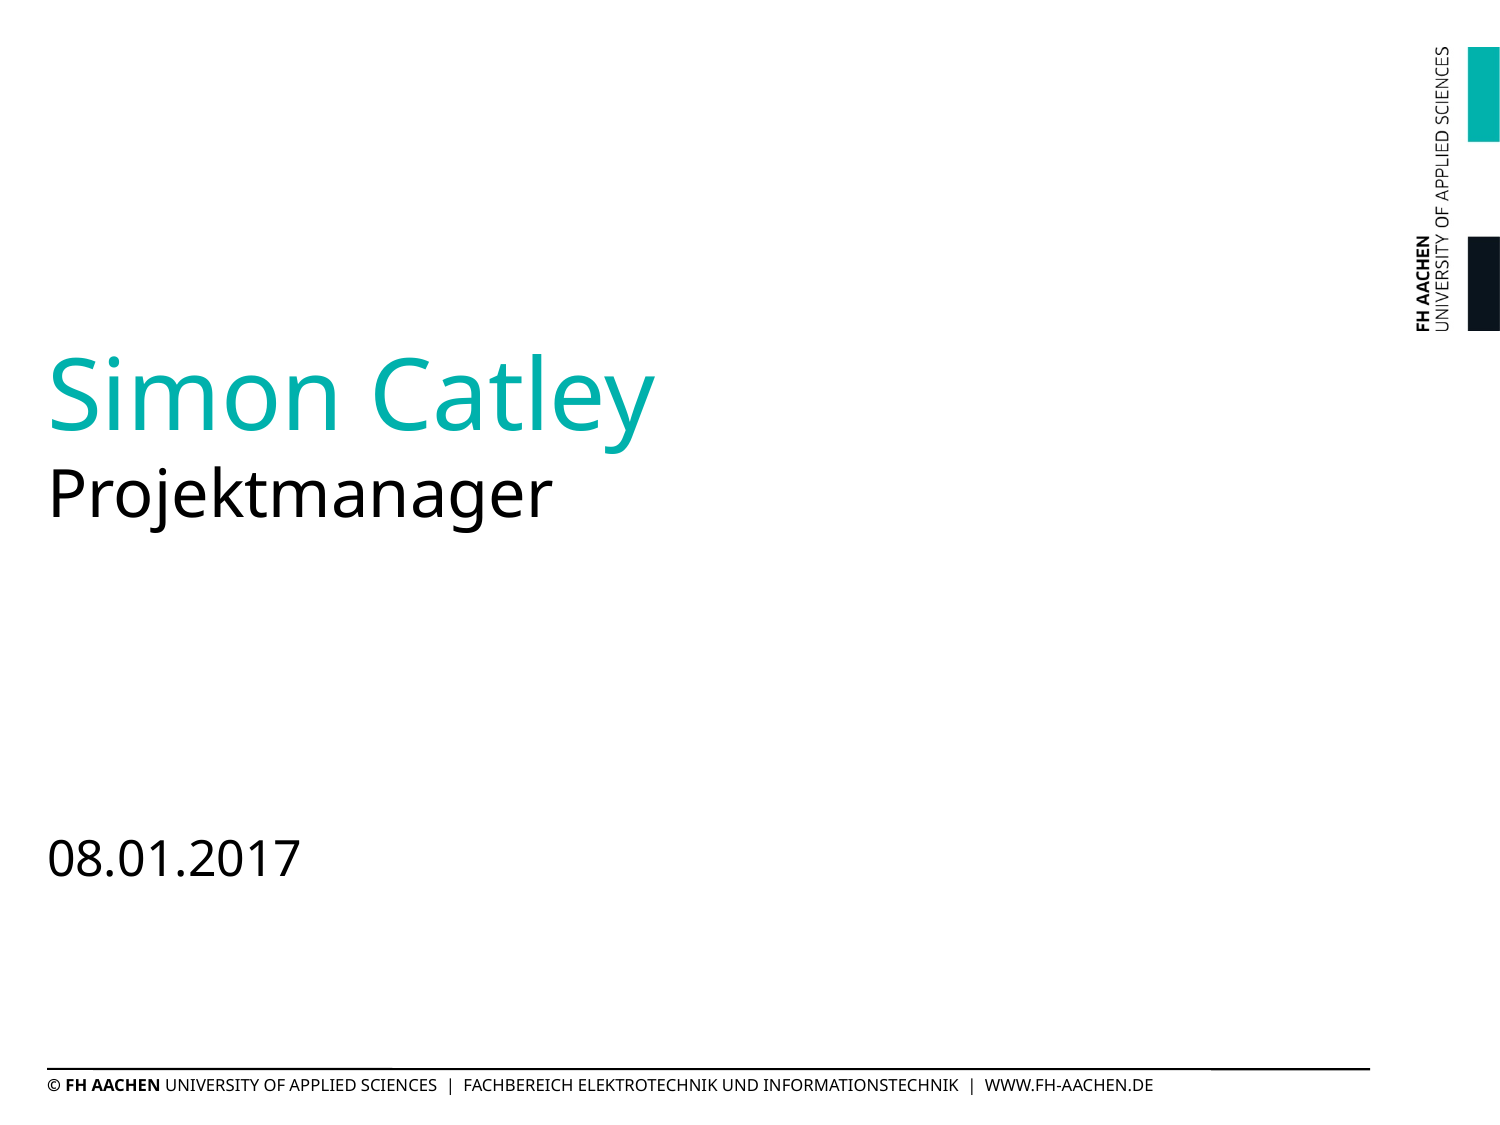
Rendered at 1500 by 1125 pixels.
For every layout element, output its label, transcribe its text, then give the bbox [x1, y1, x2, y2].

title Simon Catley Projektmanager [47, 330, 1370, 744]
footer © FH AACHEN UNIVERSITY OF APPLIED SCIENCES | FACHBEREICH ELEKTROTECHNIK UND INFORMATIONSTECHNIK | WWW.FH-AACHEN.DE [47, 1074, 1370, 1111]
picture [1404, 47, 1500, 331]
subtitle 08.01.2017 [47, 755, 1370, 993]
